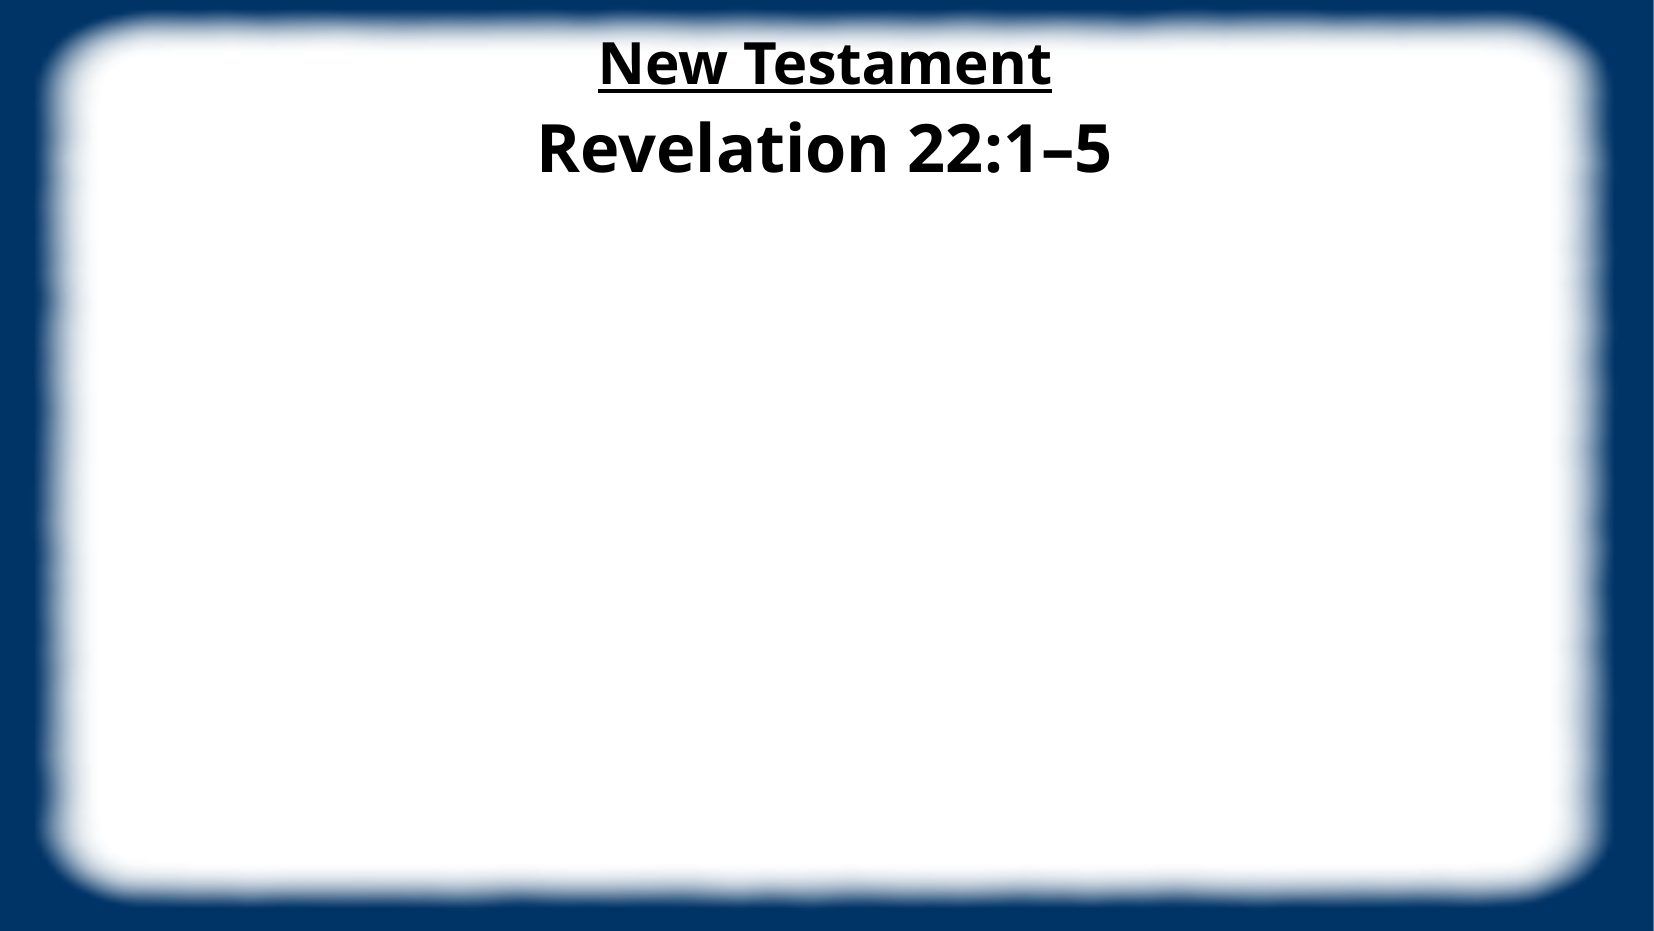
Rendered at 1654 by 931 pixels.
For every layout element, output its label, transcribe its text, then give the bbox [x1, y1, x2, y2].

text_box New Testament Revelation 22:1–5 [90, 15, 1561, 196]
picture [0, 0, 1654, 931]
